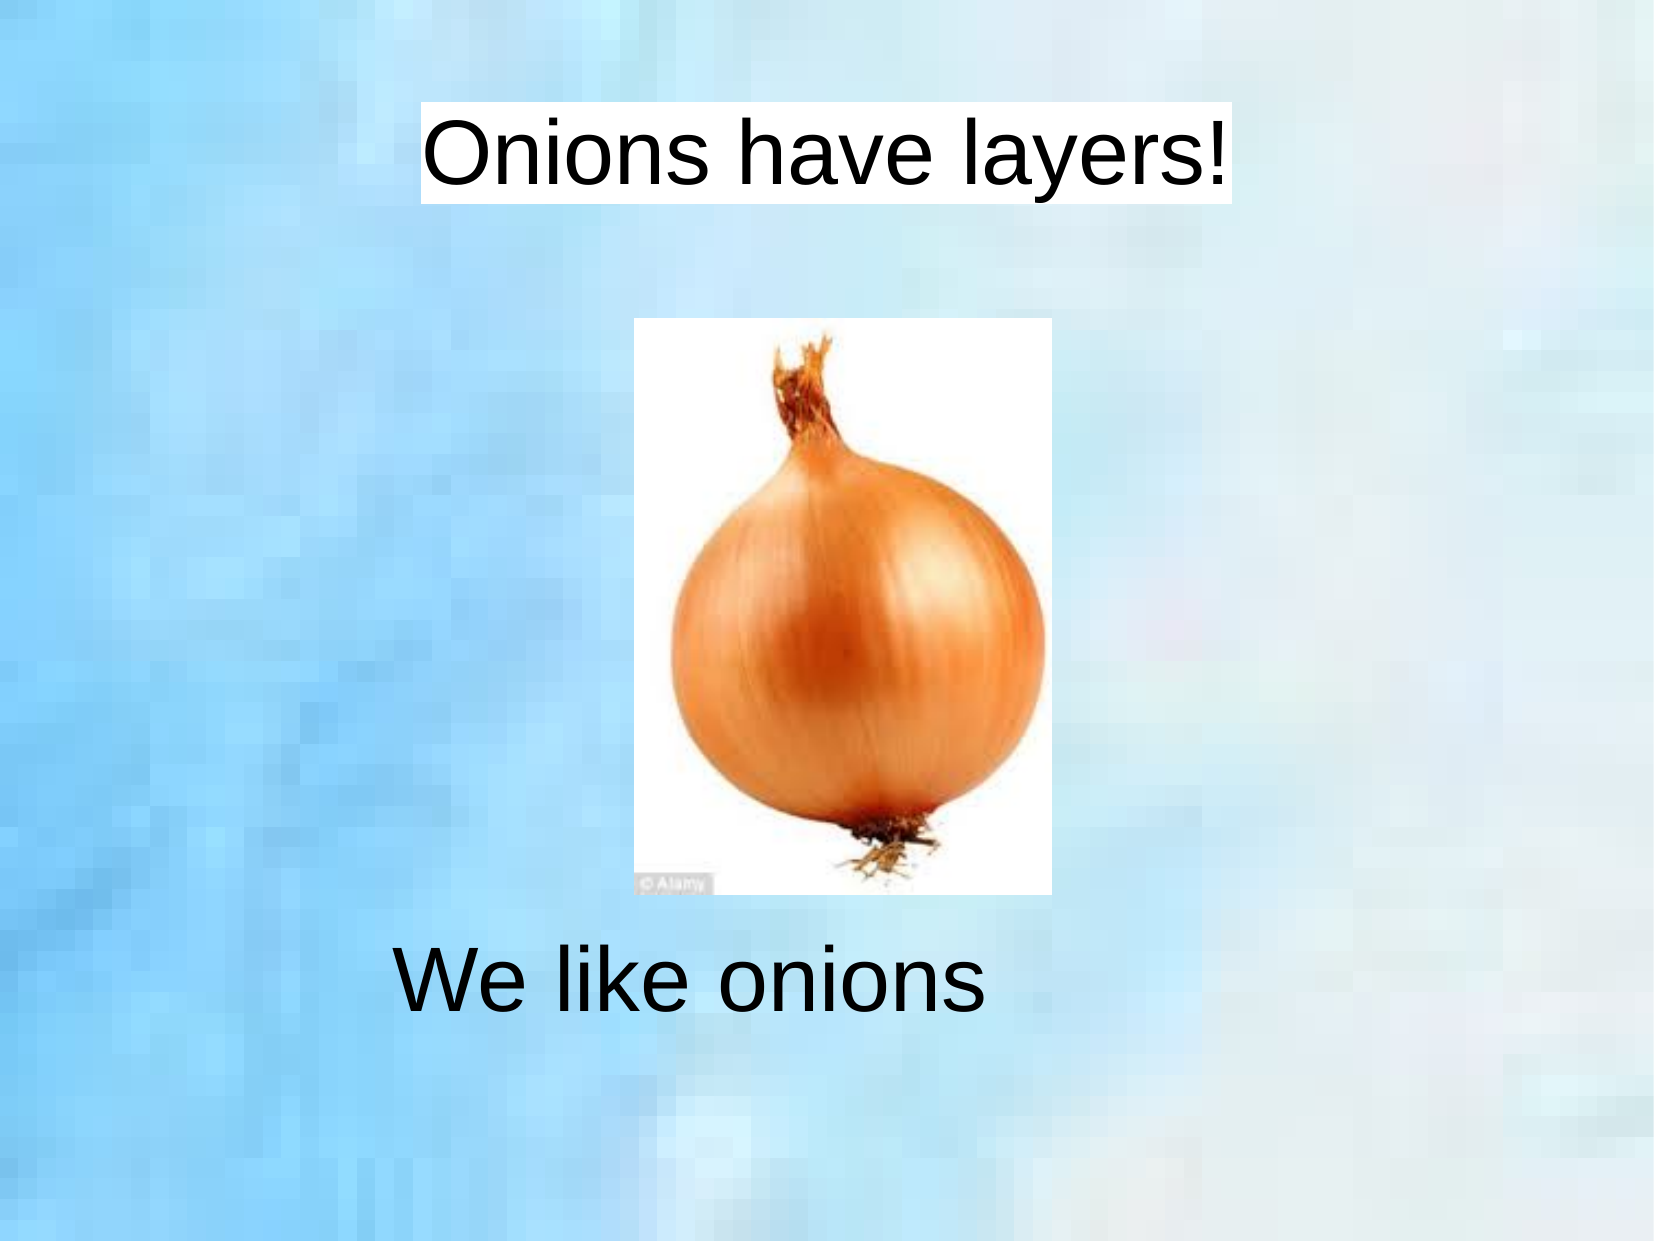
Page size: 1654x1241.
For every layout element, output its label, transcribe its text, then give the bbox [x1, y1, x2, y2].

picture [0, 0, 1654, 1241]
title Onions have layers! [82, 49, 1571, 257]
text_box We like onions [377, 921, 1654, 1111]
